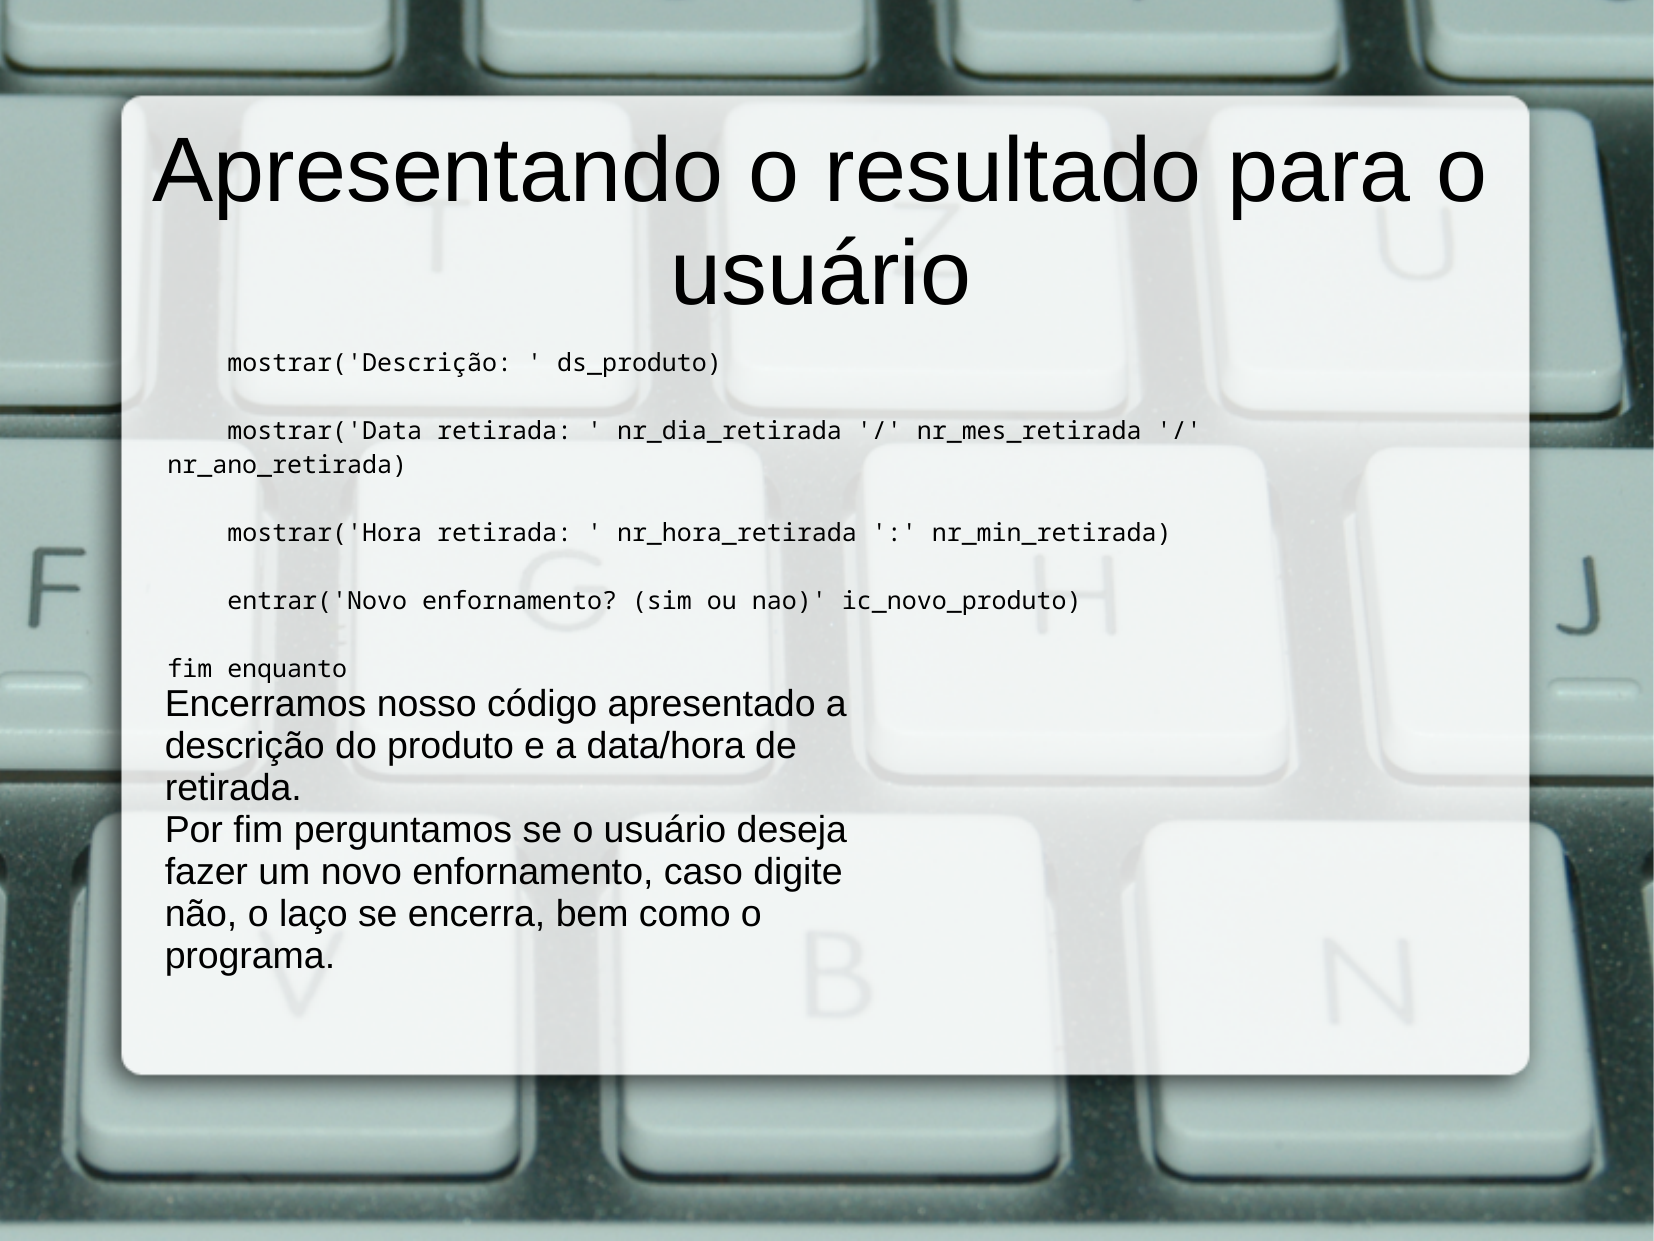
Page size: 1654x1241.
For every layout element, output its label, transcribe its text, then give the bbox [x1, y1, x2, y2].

title Apresentando o resultado para o usuário [135, 118, 1506, 324]
text_box mostrar('Descrição: ' ds_produto) mostrar('Data retirada: ' nr_dia_retirada '/' nr_mes_retirada '/' nr_ano_retirada) mostrar('Hora retirada: ' nr_hora_retirada ':' nr_min_retirada) entrar('Novo enfornamento? (sim ou nao)' ic_novo_produto) fim enquanto [152, 337, 1351, 676]
picture [0, 0, 1654, 1241]
text_box Encerramos nosso código apresentado a descrição do produto e a data/hora de retirada. Por fim perguntamos se o usuário deseja fazer um novo enfornamento, caso digite não, o laço se encerra, bem como o programa. [150, 675, 863, 984]
